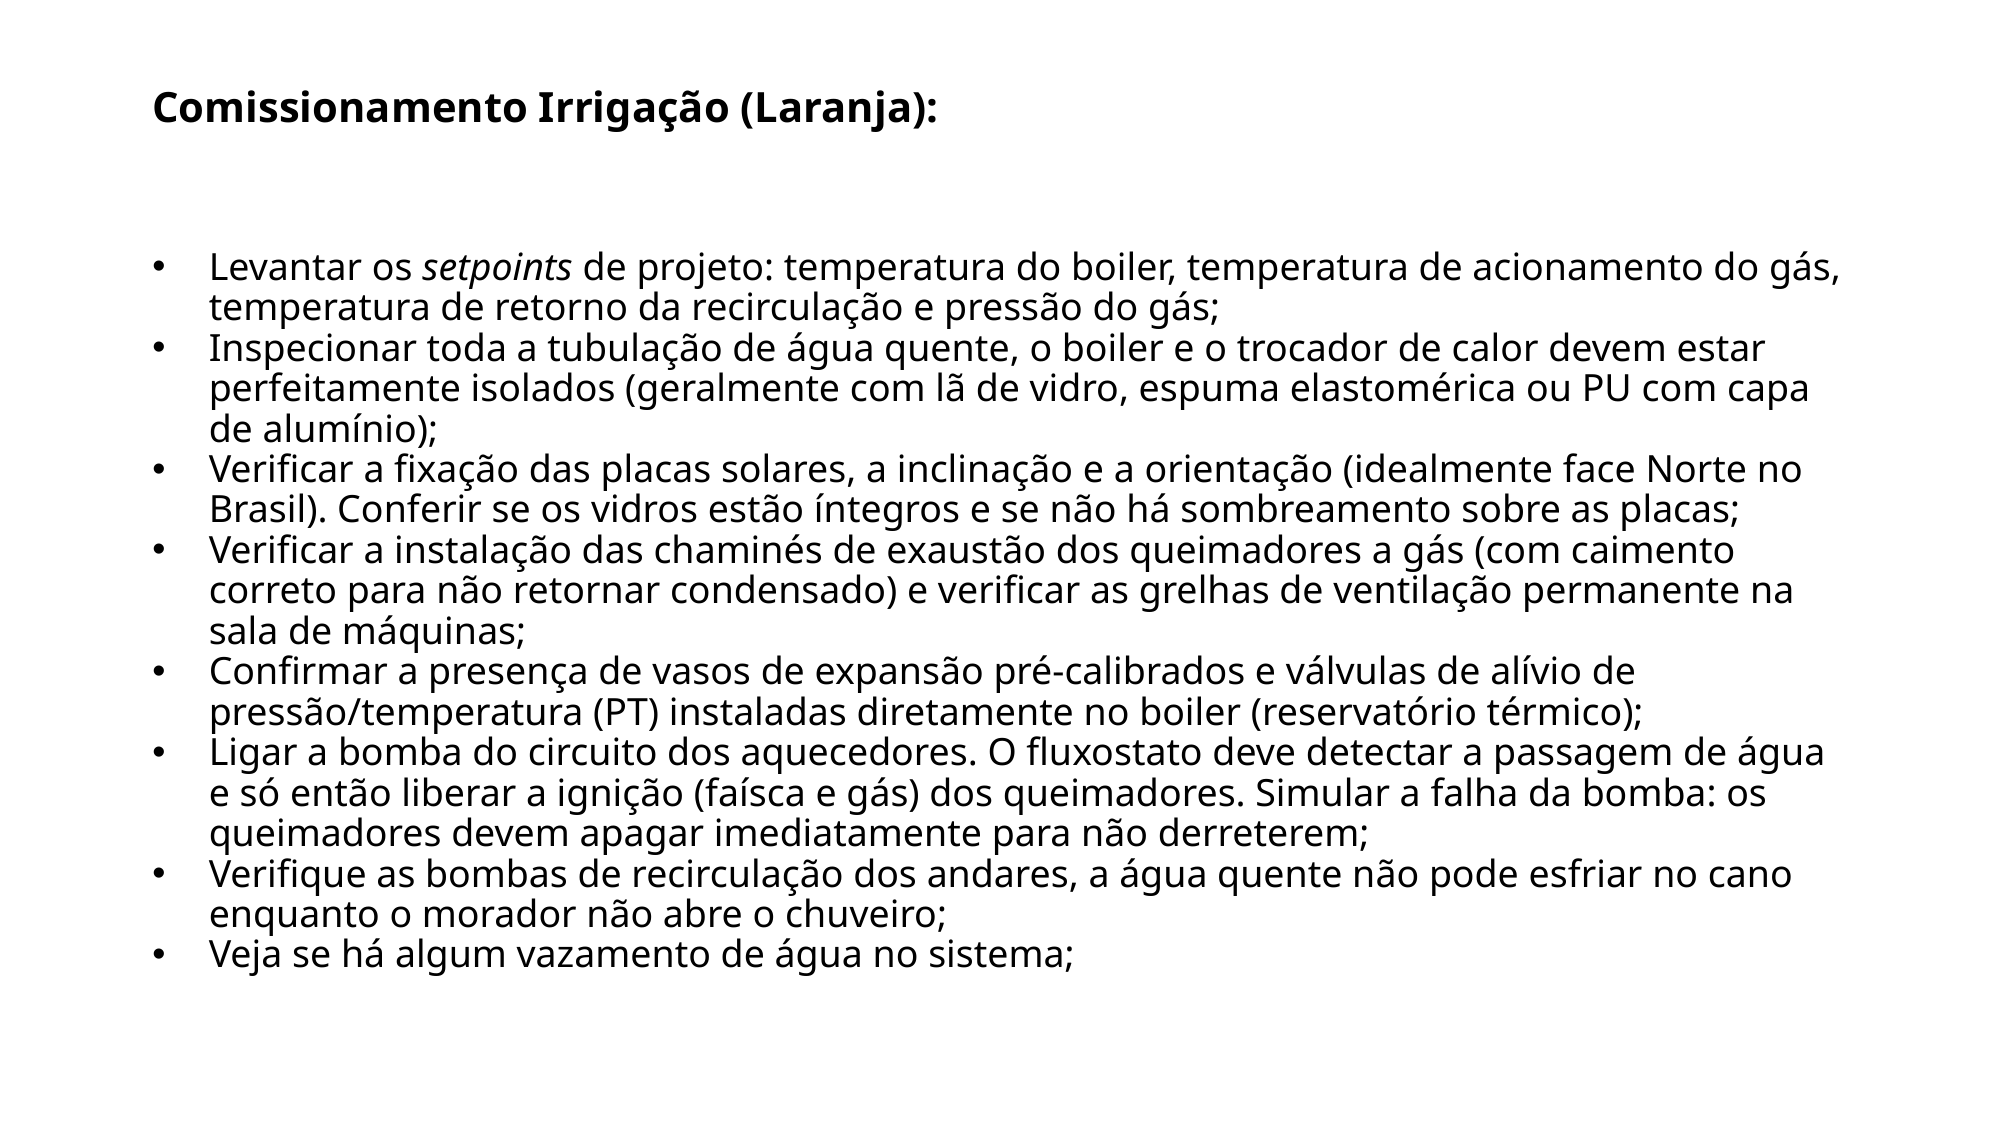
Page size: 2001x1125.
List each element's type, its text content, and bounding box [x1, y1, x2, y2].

title Comissionamento Irrigação (Laranja): [137, 60, 1863, 158]
text_box Levantar os setpoints de projeto: temperatura do boiler, temperatura de acionamento do gás, temperatura de retorno da recirculação e pressão do gás; Inspecionar toda a tubulação de água quente, o boiler e o trocador de calor devem estar perfeitamente isolados (geralmente com lã de vidro, espuma elastomérica ou PU com capa de alumínio); Verificar a fixação das placas solares, a inclinação e a orientação (idealmente face Norte no Brasil). Conferir se os vidros estão íntegros e se não há sombreamento sobre as placas; Verificar a instalação das chaminés de exaustão dos queimadores a gás (com caimento correto para não retornar condensado) e verificar as grelhas de ventilação permanente na sala de máquinas; Confirmar a presença de vasos de expansão pré-calibrados e válvulas de alívio de pressão/temperatura (PT) instaladas diretamente no boiler (reservatório térmico); Ligar a bomba do circuito dos aquecedores. O fluxostato deve detectar a passagem de água e só então liberar a ignição (faísca e gás) dos queimadores. Simular a falha da bomba: os queimadores devem apagar imediatamente para não derreterem; Verifique as bombas de recirculação dos andares, a água quente não pode esfriar no cano enquanto o morador não abre o chuveiro; Veja se há algum vazamento de água no sistema; [137, 158, 1863, 1065]
